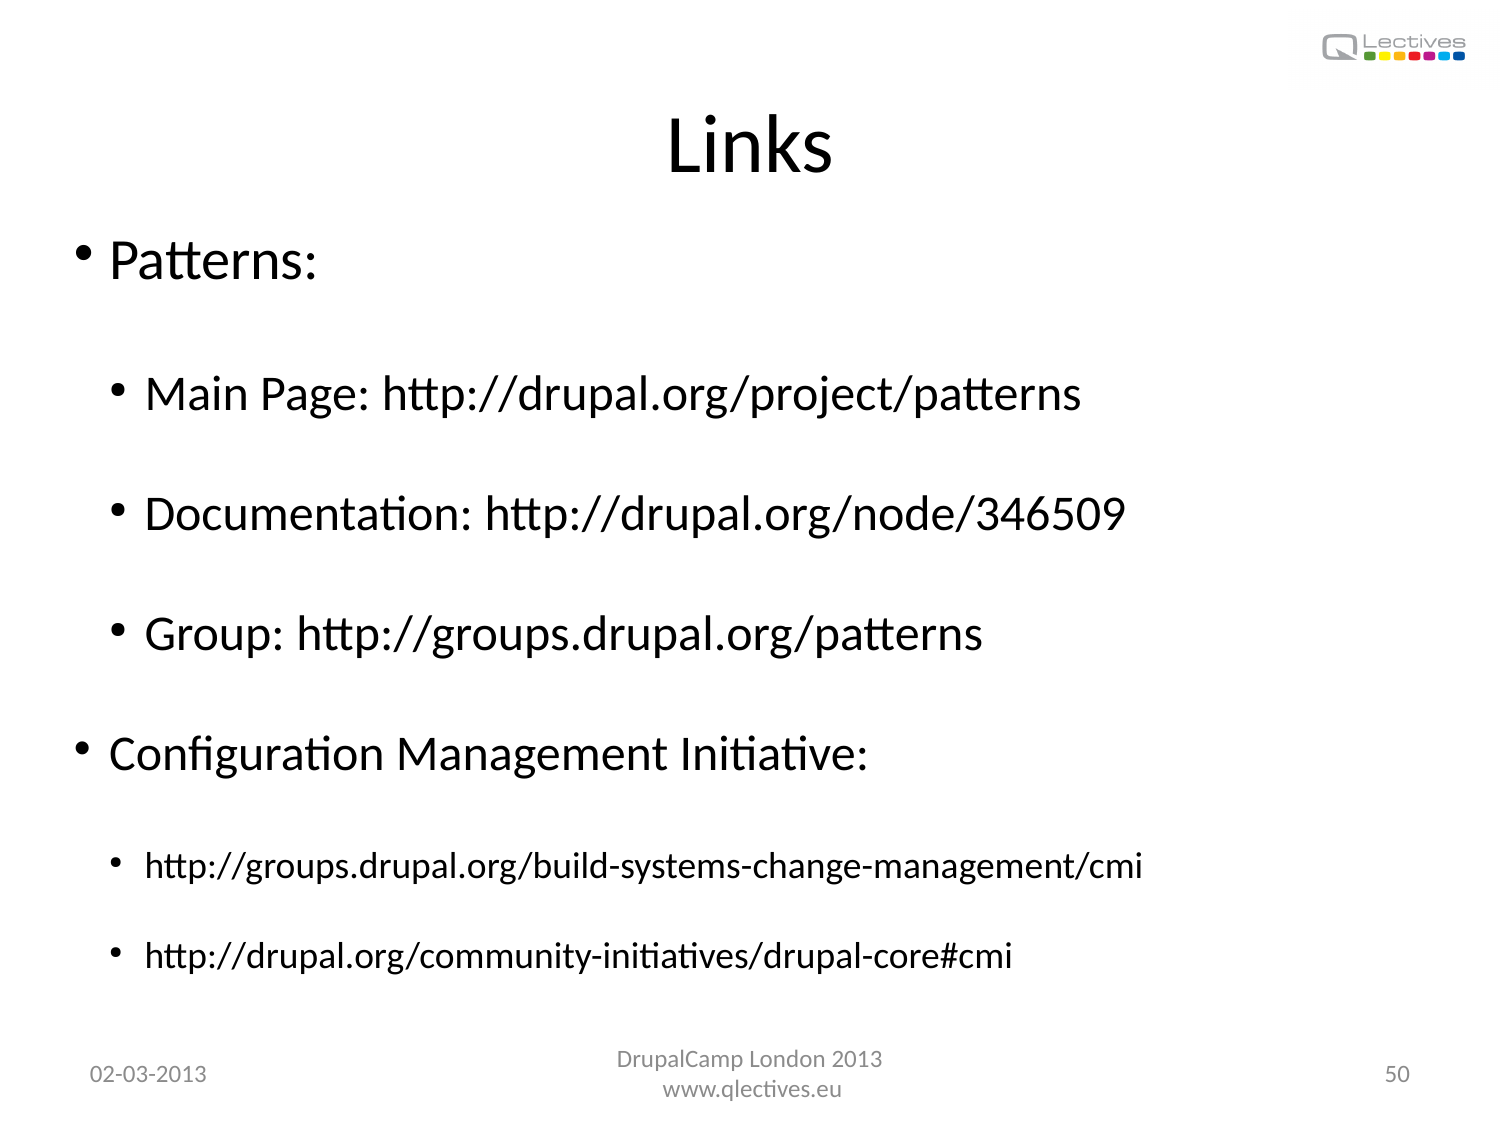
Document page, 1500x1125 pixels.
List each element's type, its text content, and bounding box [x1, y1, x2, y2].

text_box DrupalCamp London 2013 www.qlectives.eu [512, 1042, 988, 1103]
text_box Patterns: Main Page: http://drupal.org/project/patterns Documentation: http://drupal.org/node/346509 Group: http://groups.drupal.org/patterns Configuration Management Initiative: http://groups.drupal.org/build-systems-change-management/cmi http://drupal.org/community-initiatives/drupal-core#cmi [59, 143, 1422, 886]
text_box 02-03-2013 [74, 1042, 425, 1103]
text_box Links [733, 137, 751, 143]
text_box <number> [1074, 1042, 1425, 1103]
text_box Links [75, 45, 1425, 233]
picture [1288, 9, 1500, 90]
